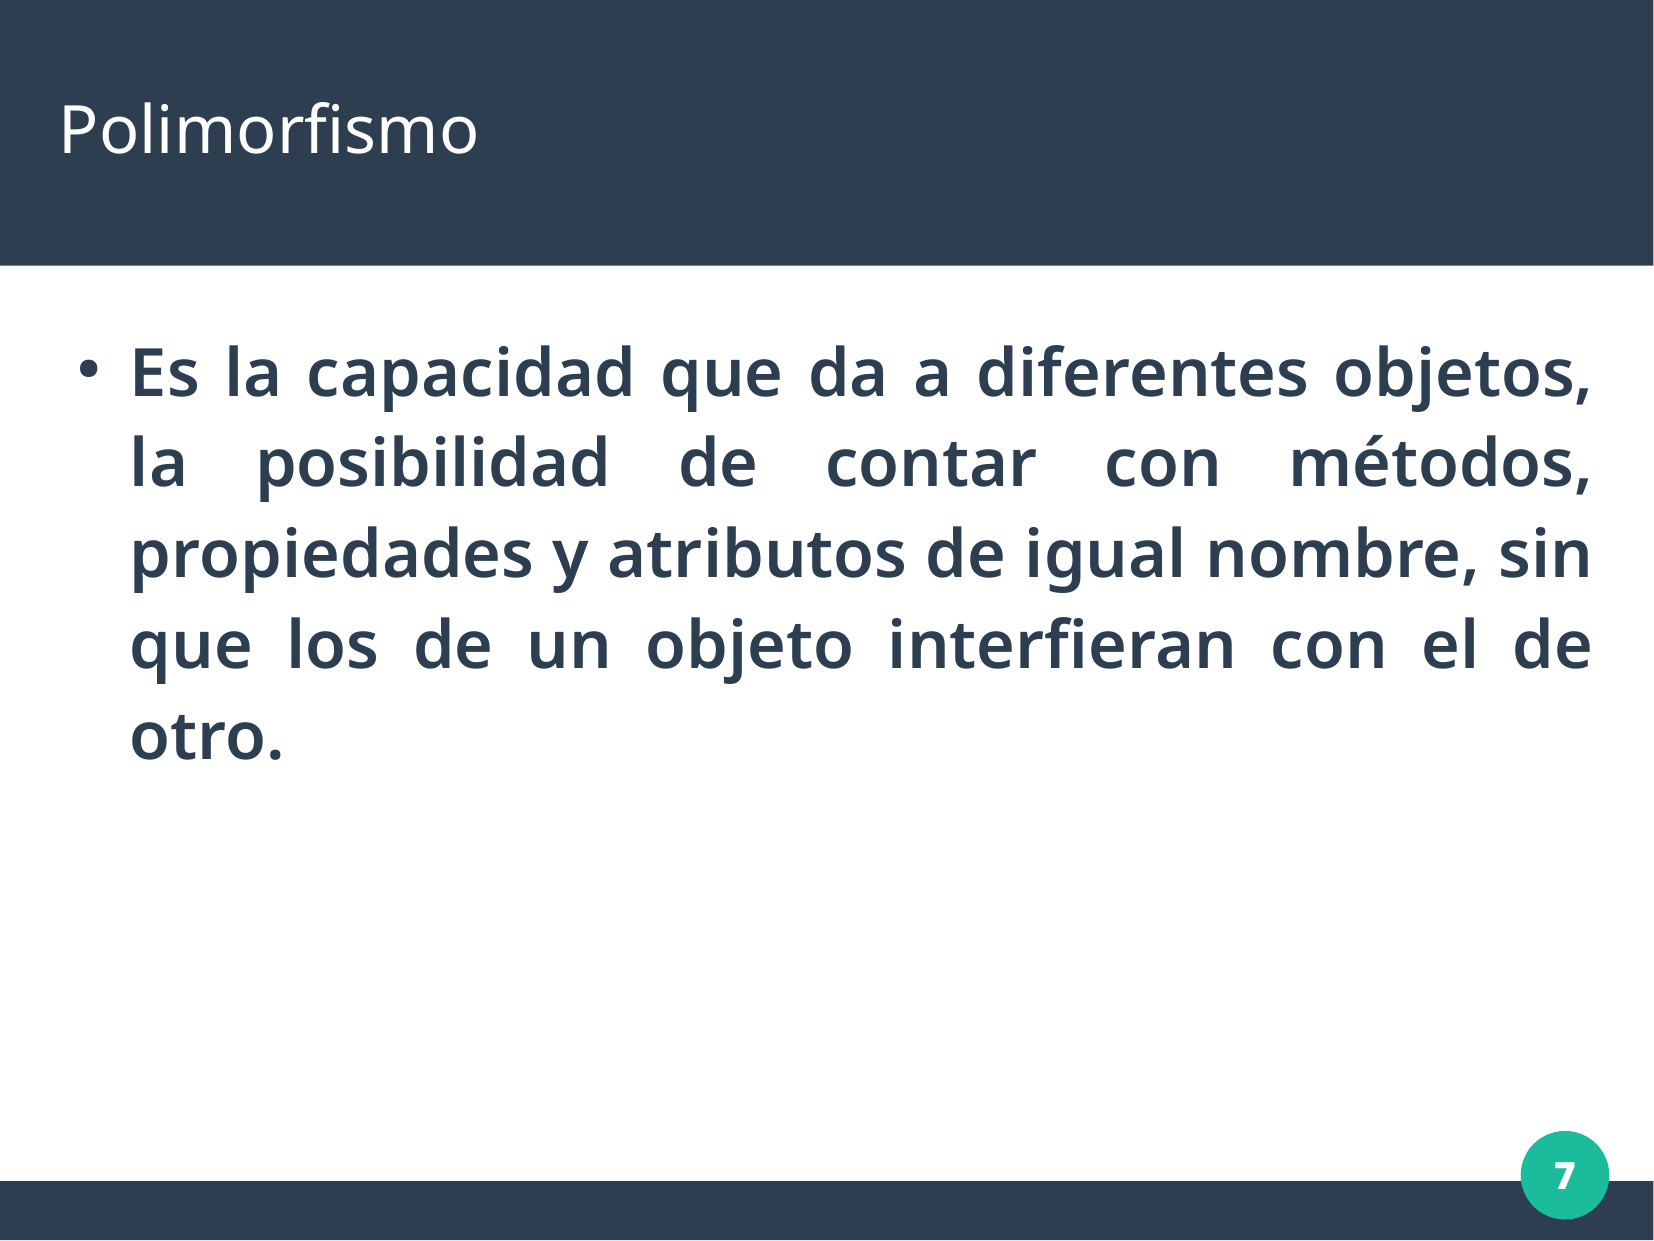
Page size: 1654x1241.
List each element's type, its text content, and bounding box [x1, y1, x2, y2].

list Es la capacidad que da a diferentes objetos, la posibilidad de contar con métodos, propiedades y atributos de igual nombre, sin que los de un objeto interfieran con el de otro. [59, 324, 1595, 1152]
title Polimorfismo [59, 49, 1595, 207]
